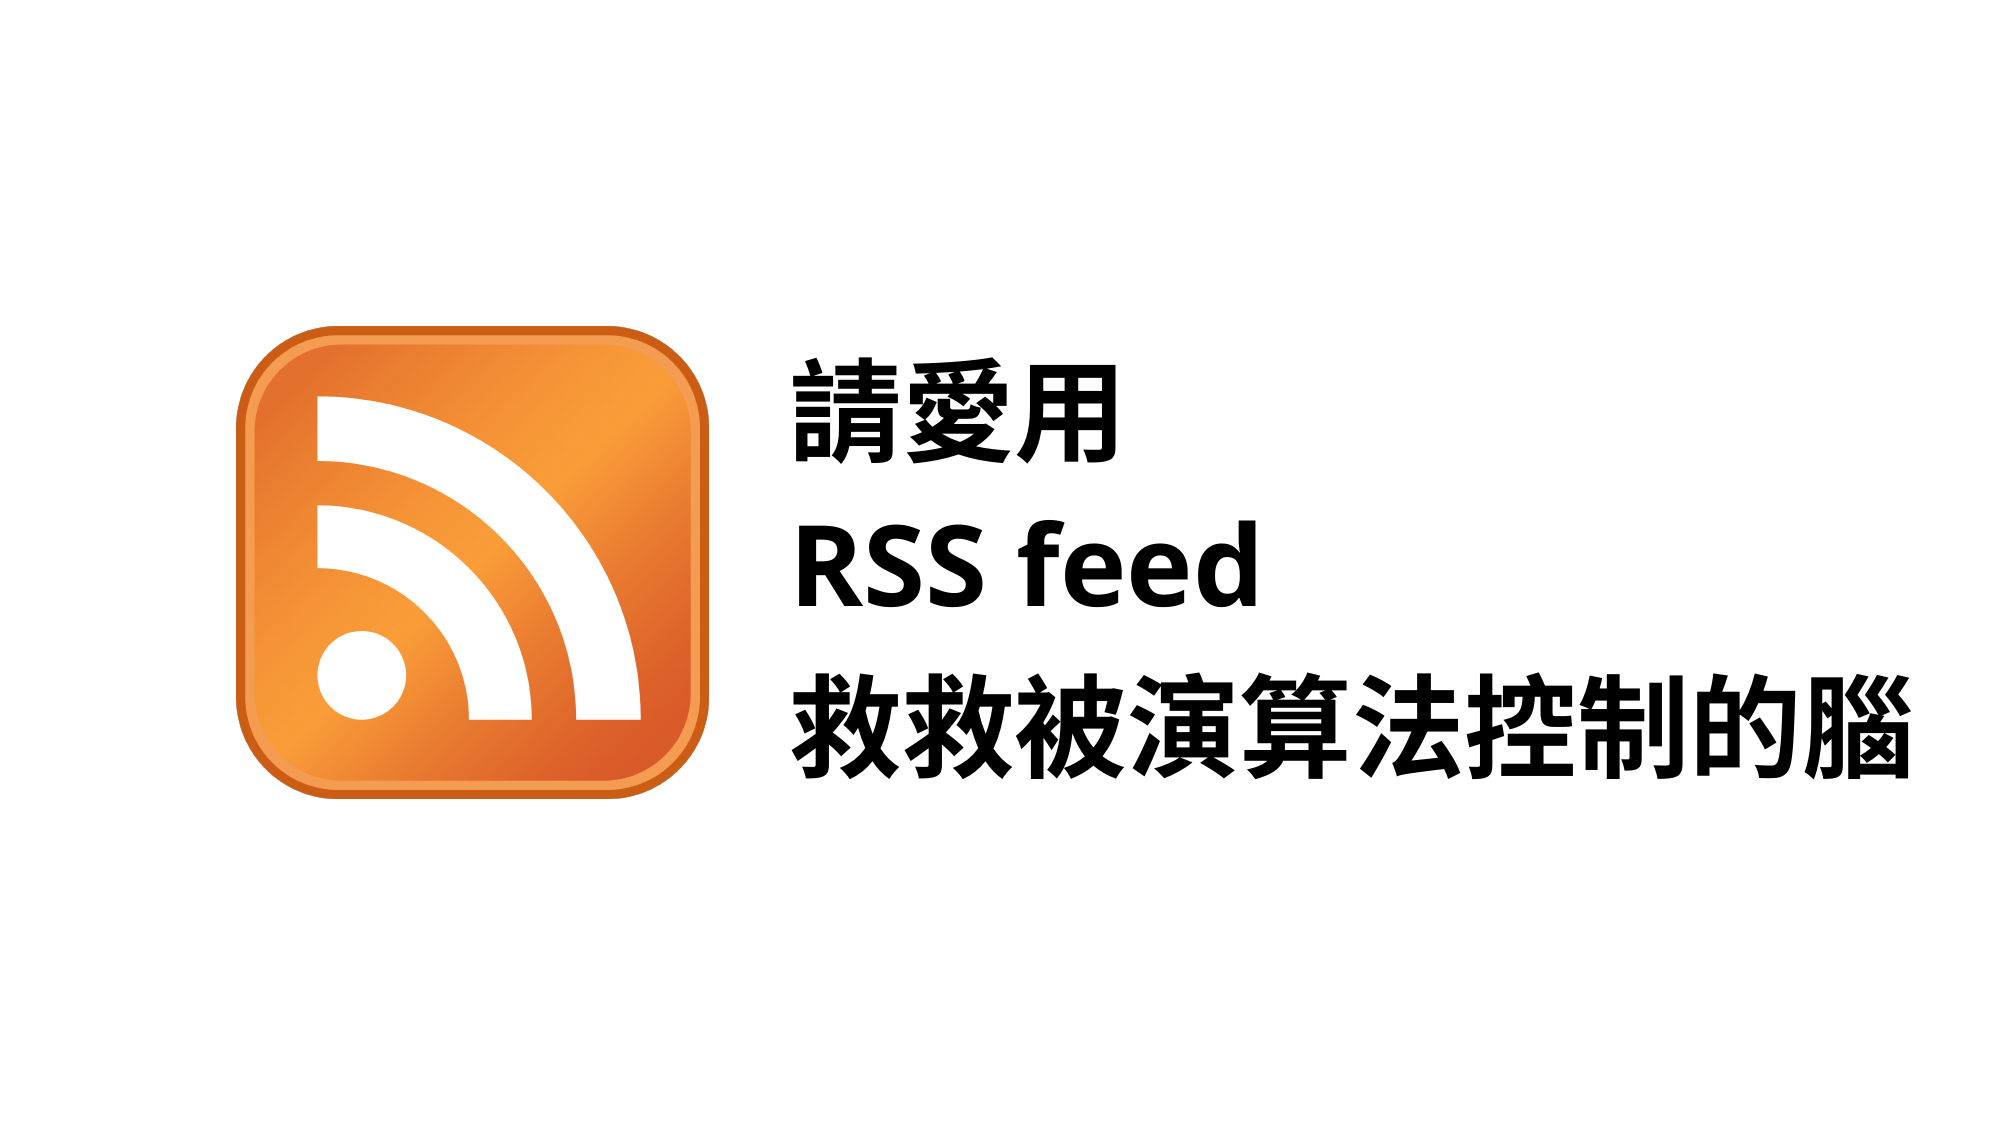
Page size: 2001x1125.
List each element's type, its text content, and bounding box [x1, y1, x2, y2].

title 請愛用 RSS feed 救救被演算法控制的腦 [789, 319, 1920, 806]
picture [236, 326, 709, 799]
